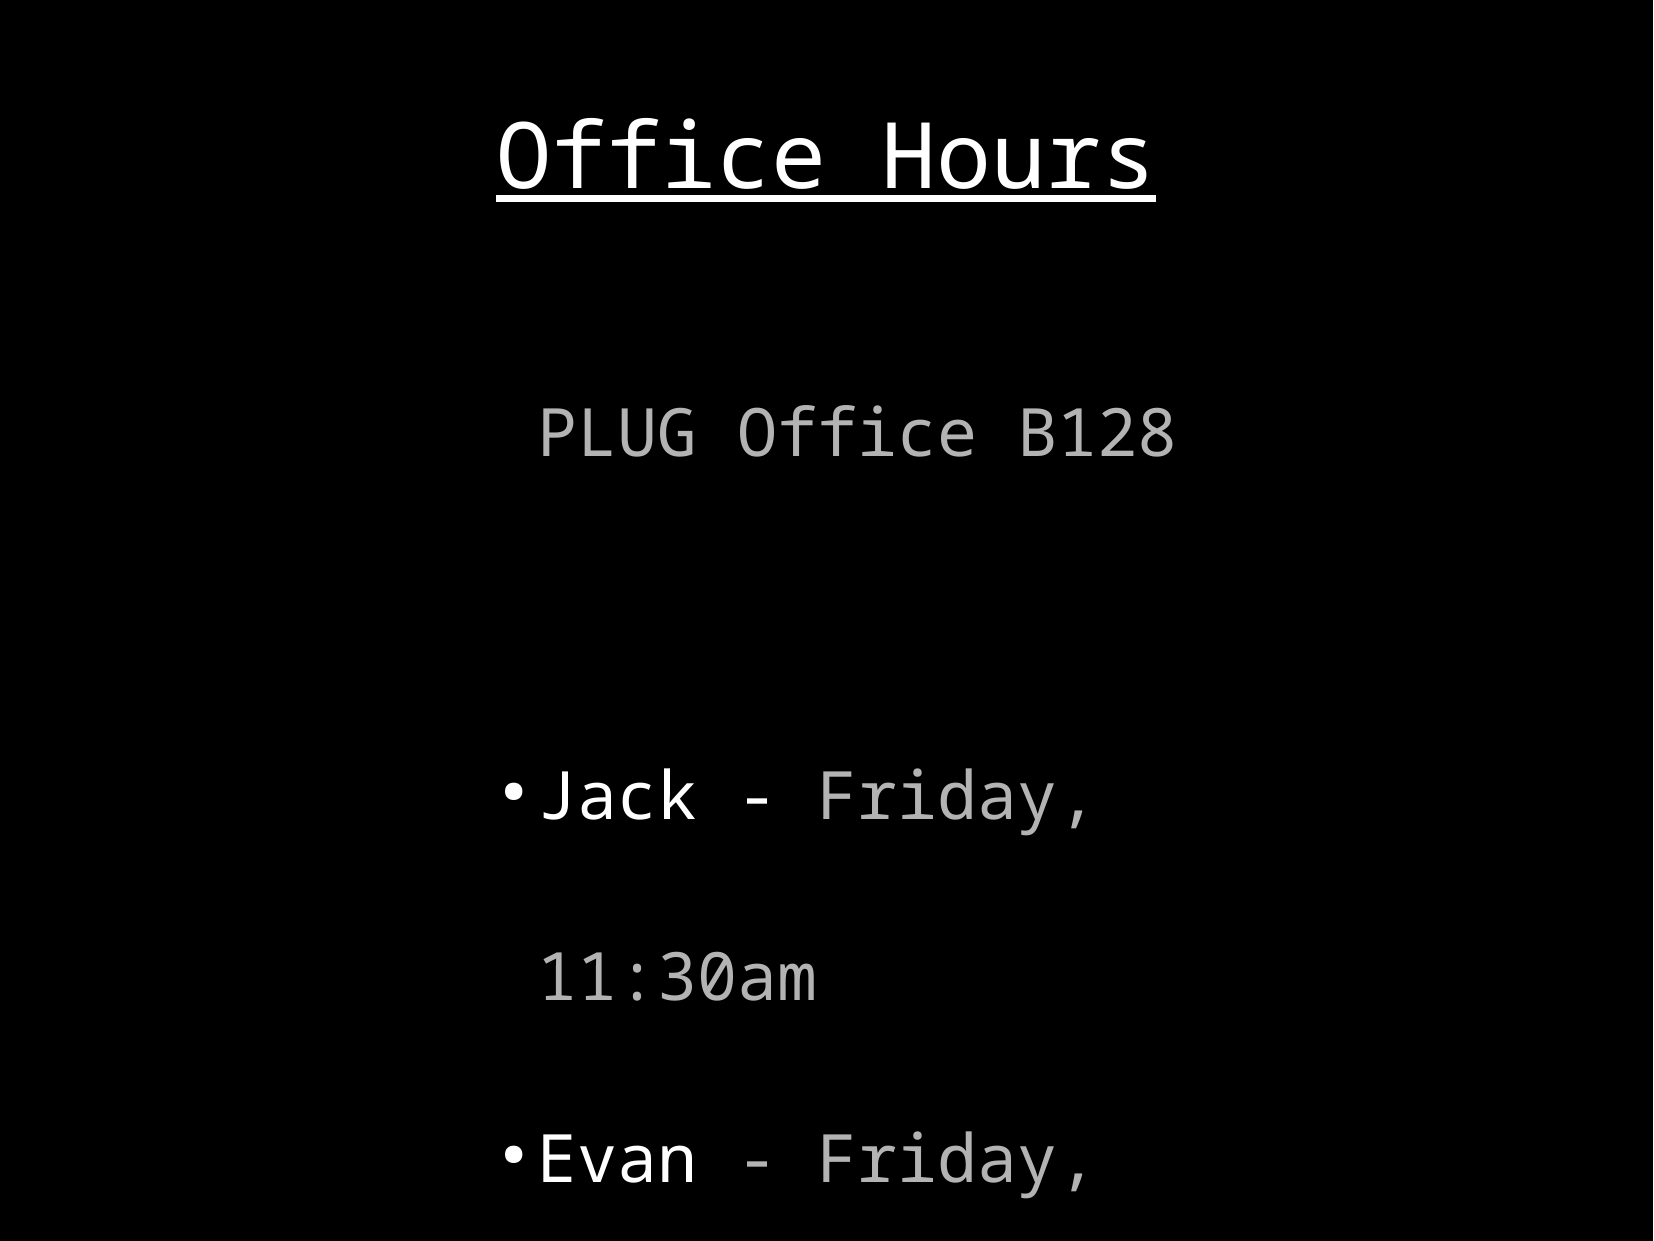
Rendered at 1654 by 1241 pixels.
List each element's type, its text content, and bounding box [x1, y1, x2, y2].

text_box PLUG Office B128 Jack - Friday, 11:30am Evan - Friday, 3:30pm [487, 286, 1381, 880]
title Office Hours [82, 49, 1571, 257]
